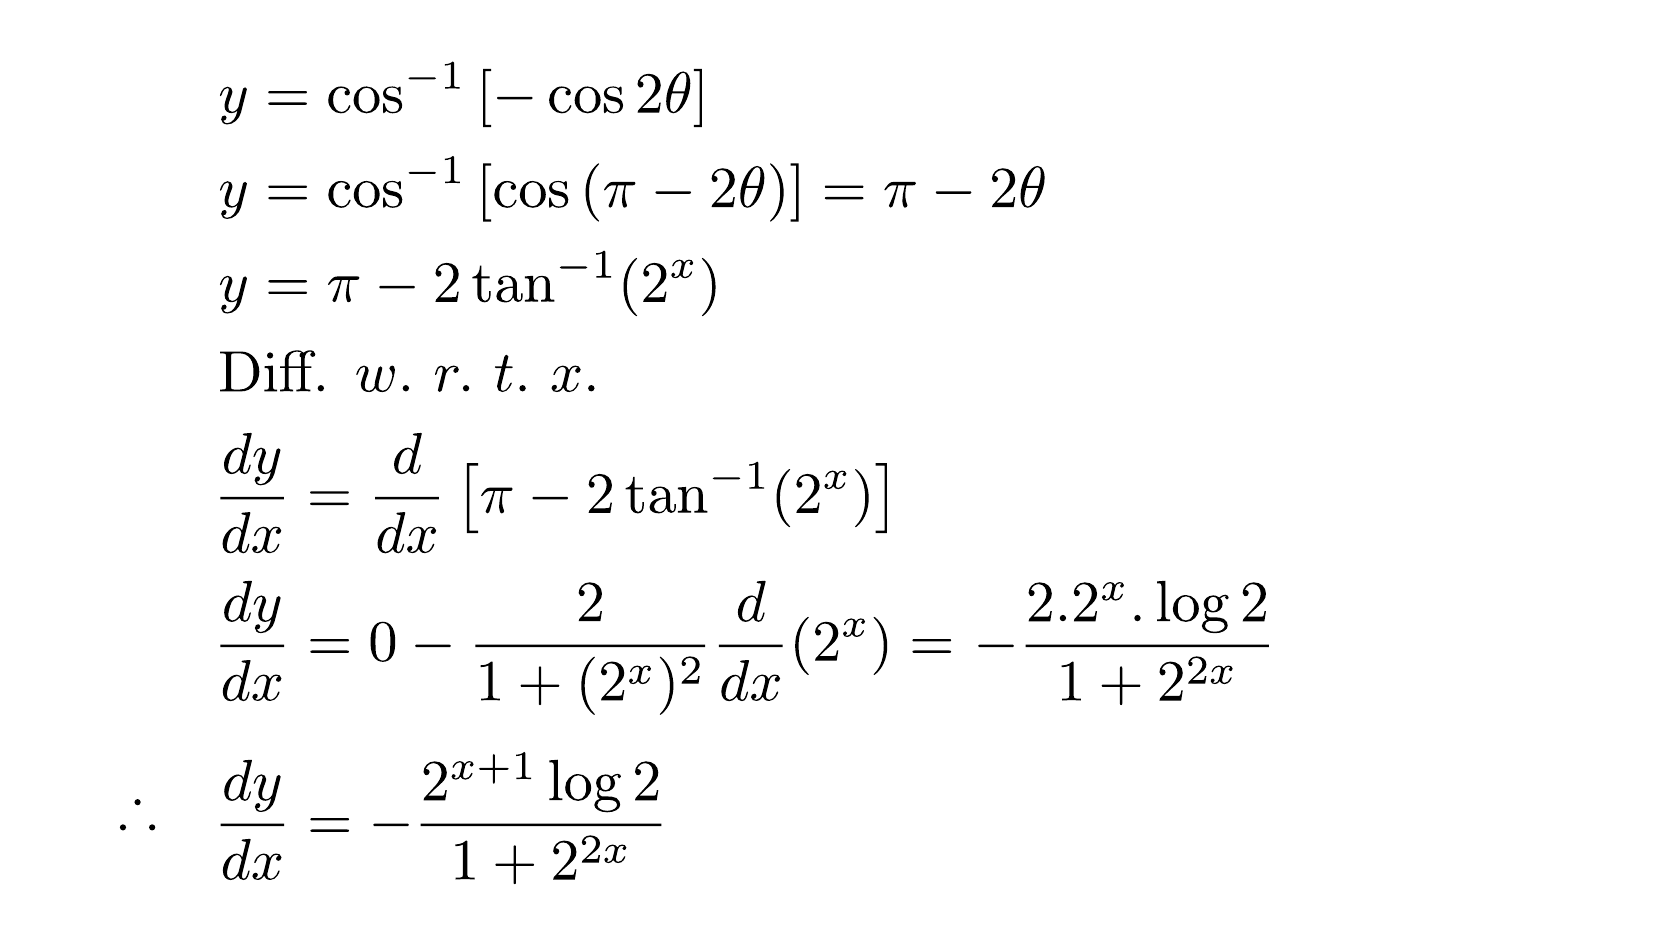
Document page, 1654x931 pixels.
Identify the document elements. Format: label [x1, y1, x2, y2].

text_box [220, 751, 662, 885]
text_box [219, 155, 1045, 222]
text_box [220, 350, 595, 393]
text_box [119, 799, 156, 831]
text_box [219, 250, 716, 317]
text_box [219, 61, 702, 128]
title [47, 37, 1607, 886]
text_box [220, 432, 887, 554]
text_box [220, 580, 952, 715]
text_box [976, 580, 1269, 706]
